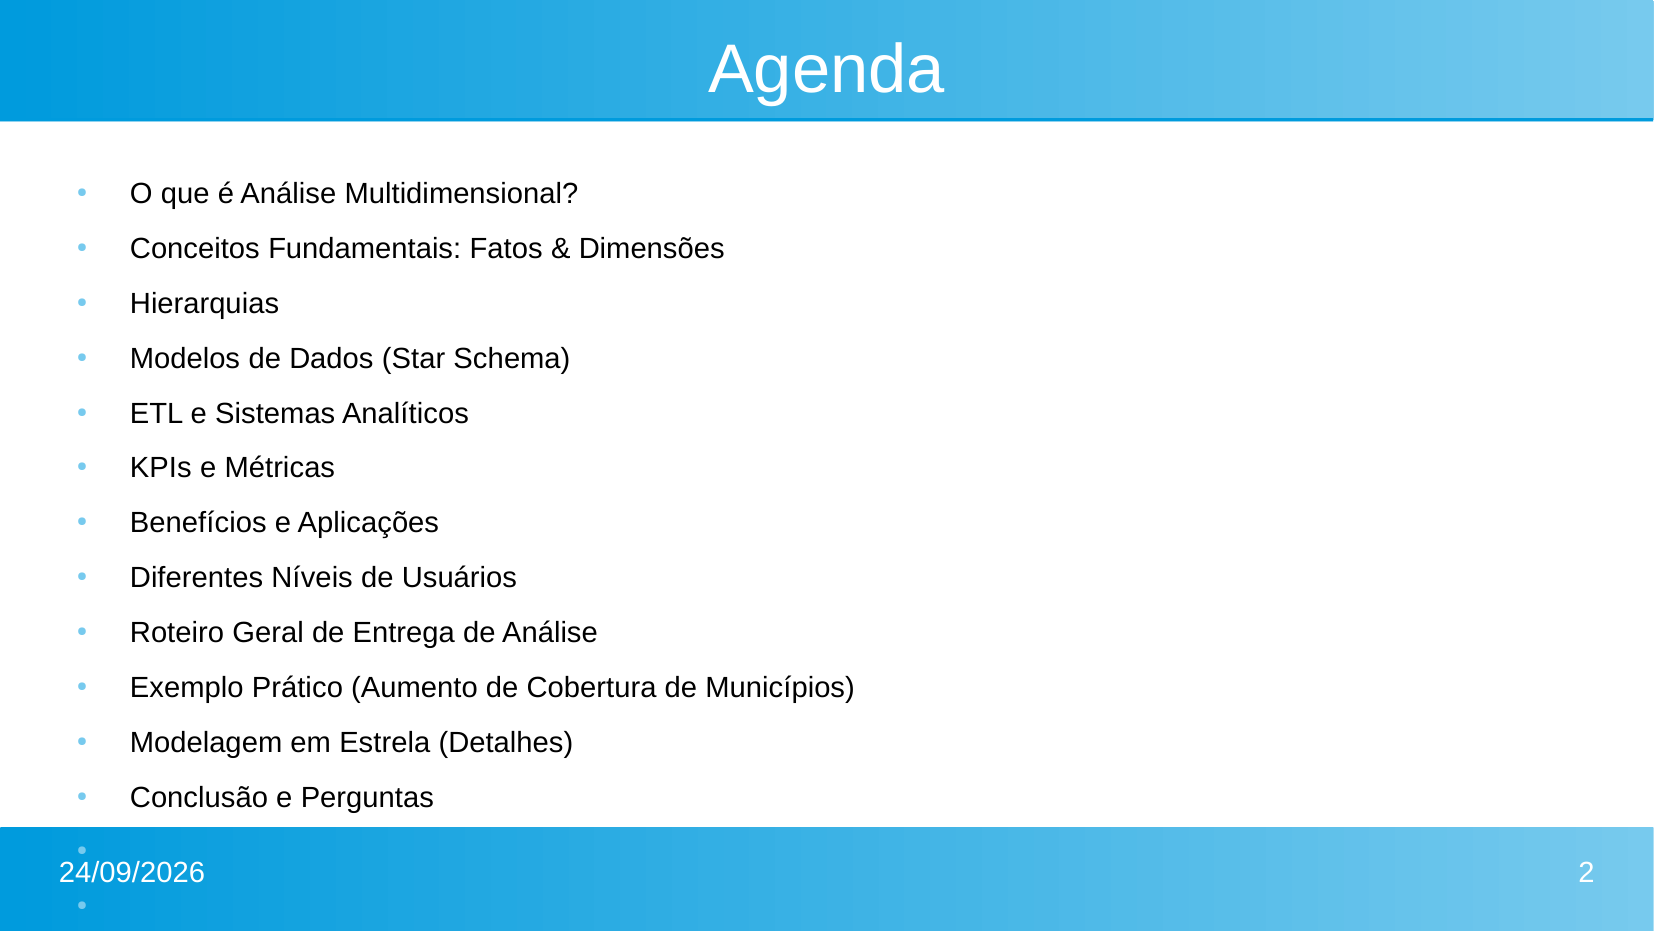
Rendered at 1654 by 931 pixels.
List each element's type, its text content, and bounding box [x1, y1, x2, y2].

title Agenda [59, 29, 1595, 108]
list O que é Análise Multidimensional? Conceitos Fundamentais: Fatos & Dimensões Hierarquias Modelos de Dados (Star Schema) ETL e Sistemas Analíticos KPIs e Métricas Benefícios e Aplicações Diferentes Níveis de Usuários Roteiro Geral de Entrega de Análise Exemplo Prático (Aumento de Cobertura de Municípios) Modelagem em Estrela (Detalhes) Conclusão e Perguntas [59, 177, 1595, 768]
